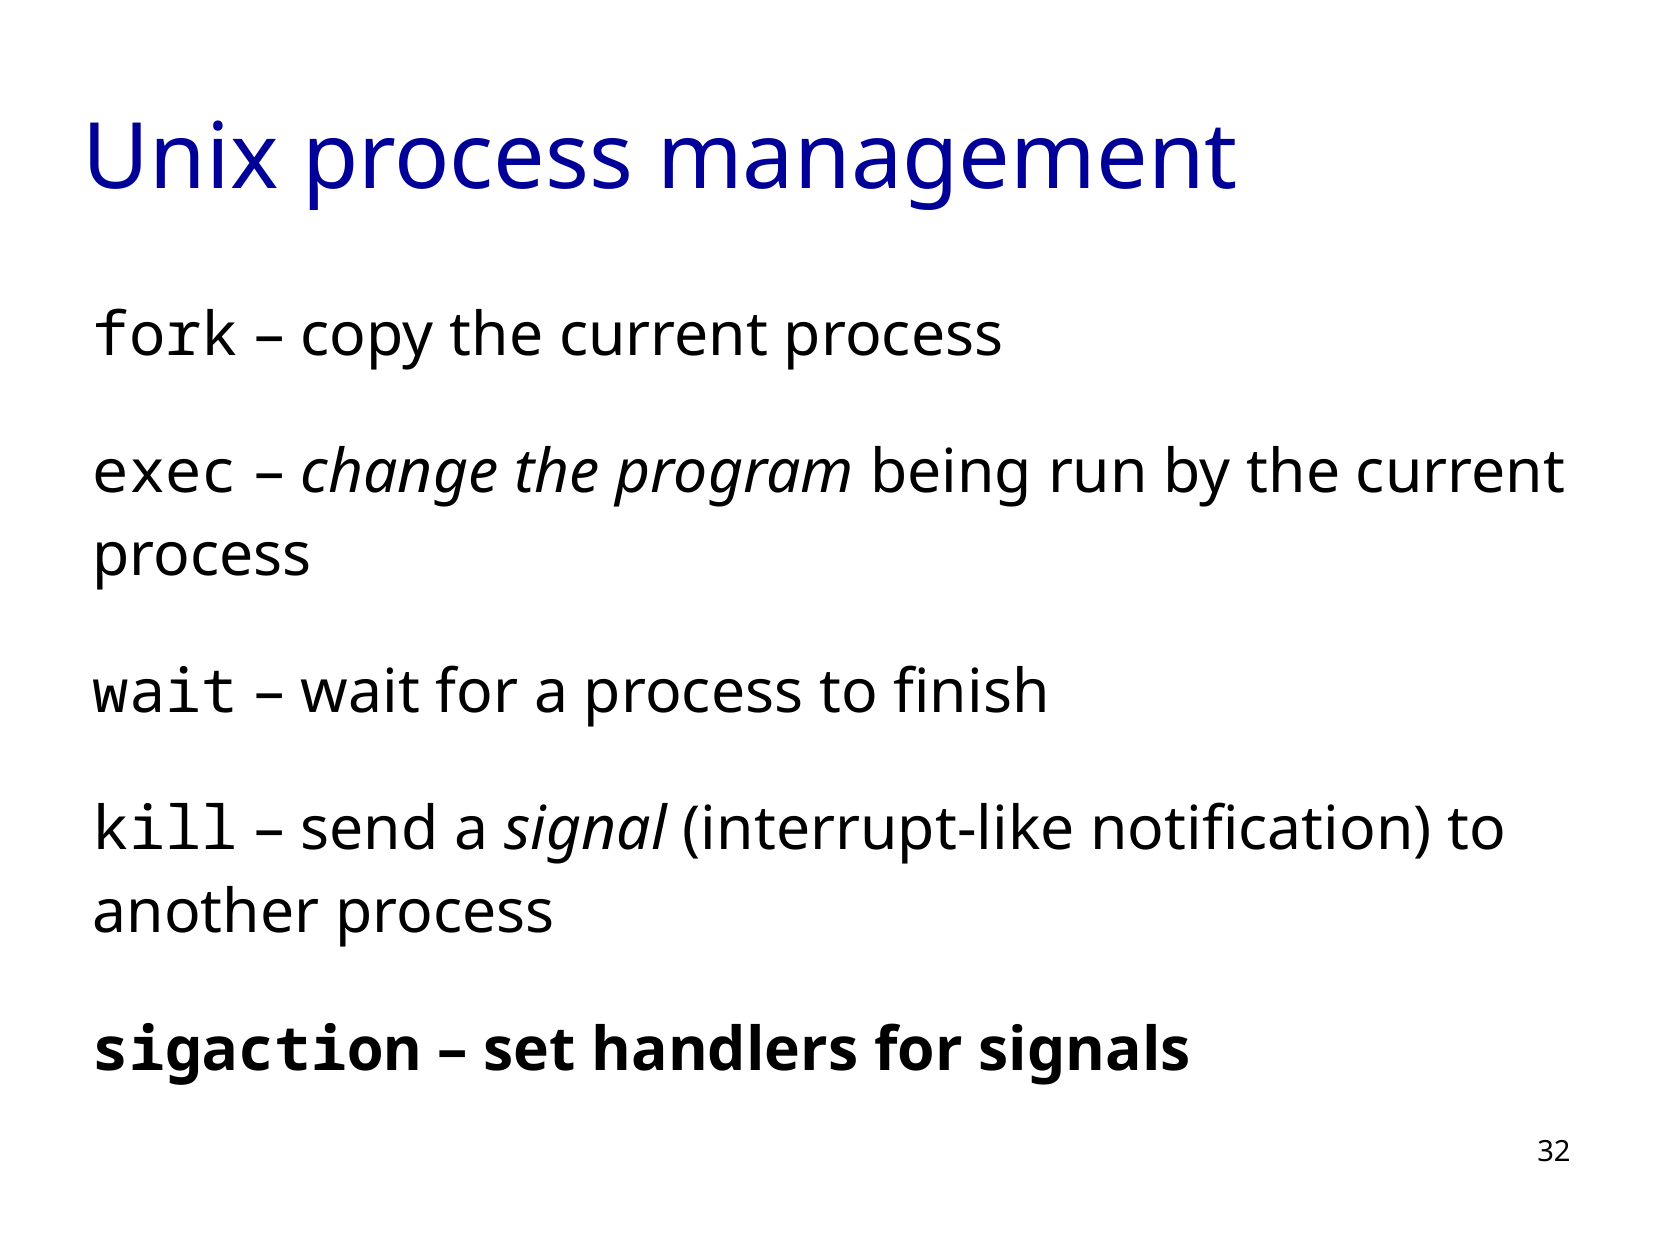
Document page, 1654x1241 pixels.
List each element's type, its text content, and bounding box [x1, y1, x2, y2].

list fork – copy the current process exec – change the program being run by the current process wait – wait for a process to finish kill – send a signal (interrupt-like notification) to another process sigaction – set handlers for signals [60, 290, 1571, 1096]
title Unix process management [82, 49, 1571, 257]
